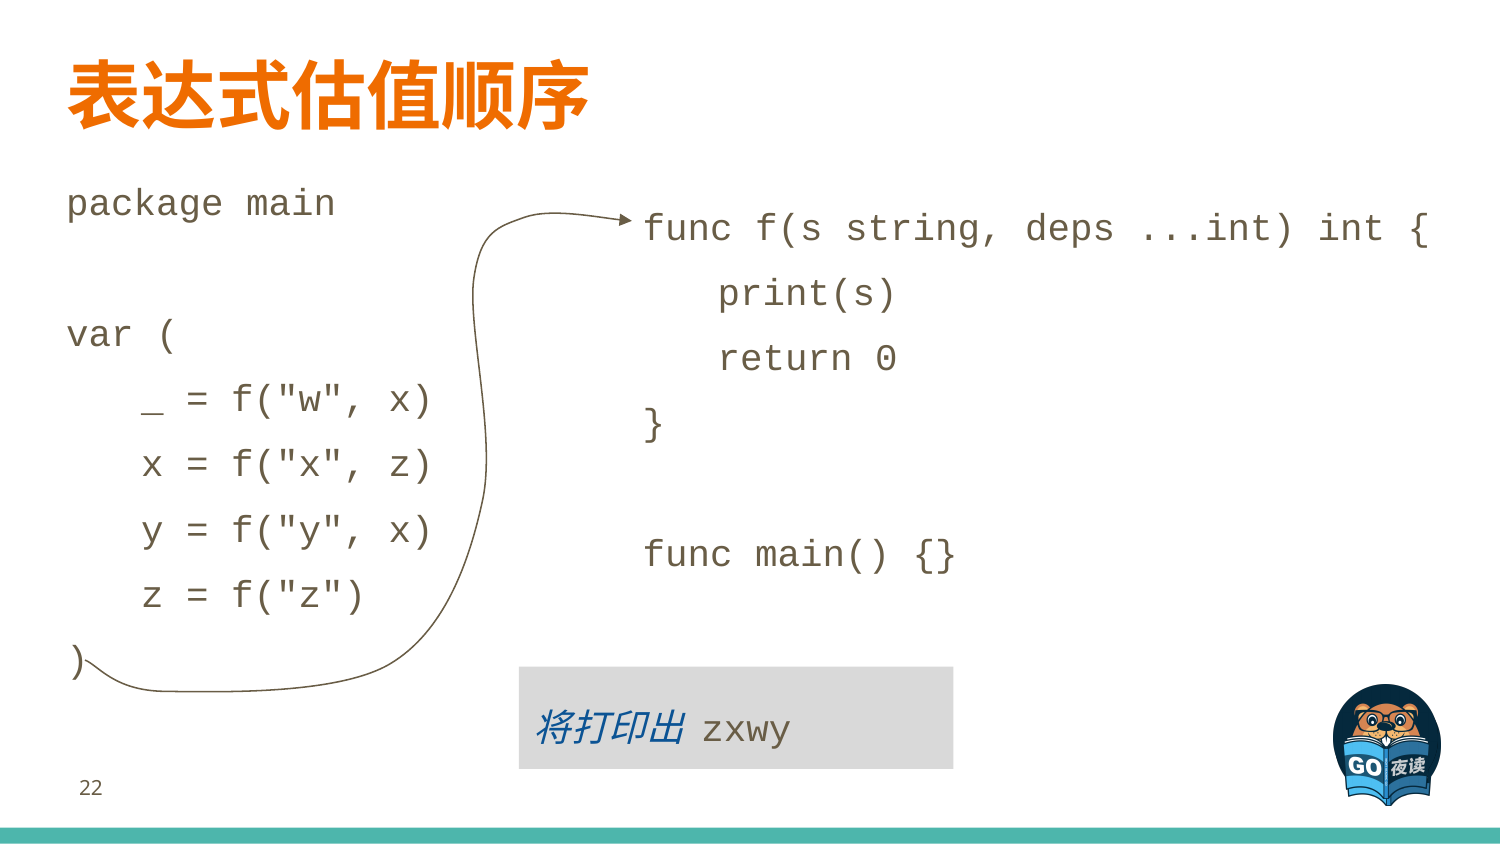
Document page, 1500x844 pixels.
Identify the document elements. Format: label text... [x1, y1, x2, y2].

slide_number <number> [27, 756, 118, 821]
list func f(s string, deps ...int) int { print(s) return 0 } func main() {} [627, 199, 1449, 593]
title 表达式估值顺序 [51, 33, 1449, 150]
text_box 将打印出 zxwy [518, 666, 954, 769]
picture [1333, 684, 1441, 806]
list package main var ( _ = f("w", x) x = f("x", z) y = f("y", x) z = f("z") ) [51, 175, 587, 757]
